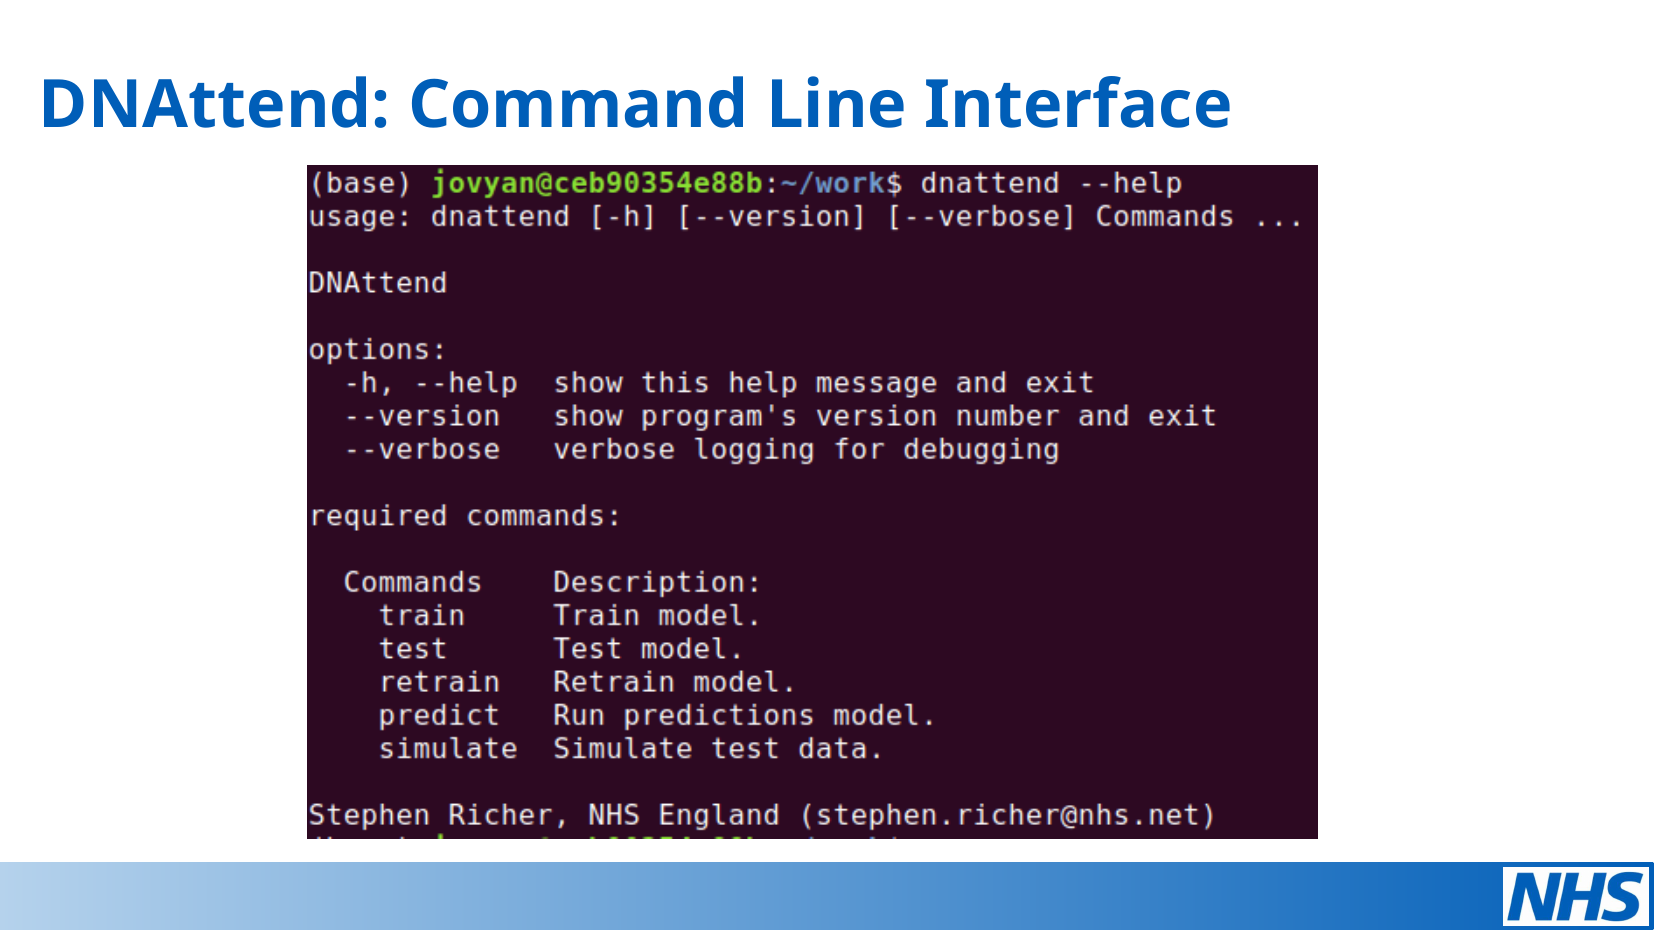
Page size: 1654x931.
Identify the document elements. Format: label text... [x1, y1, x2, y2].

text_box DNAttend: Command Line Interface [23, 15, 1630, 196]
picture [1503, 867, 1649, 926]
text_box [0, 862, 1654, 930]
picture [307, 165, 1318, 839]
